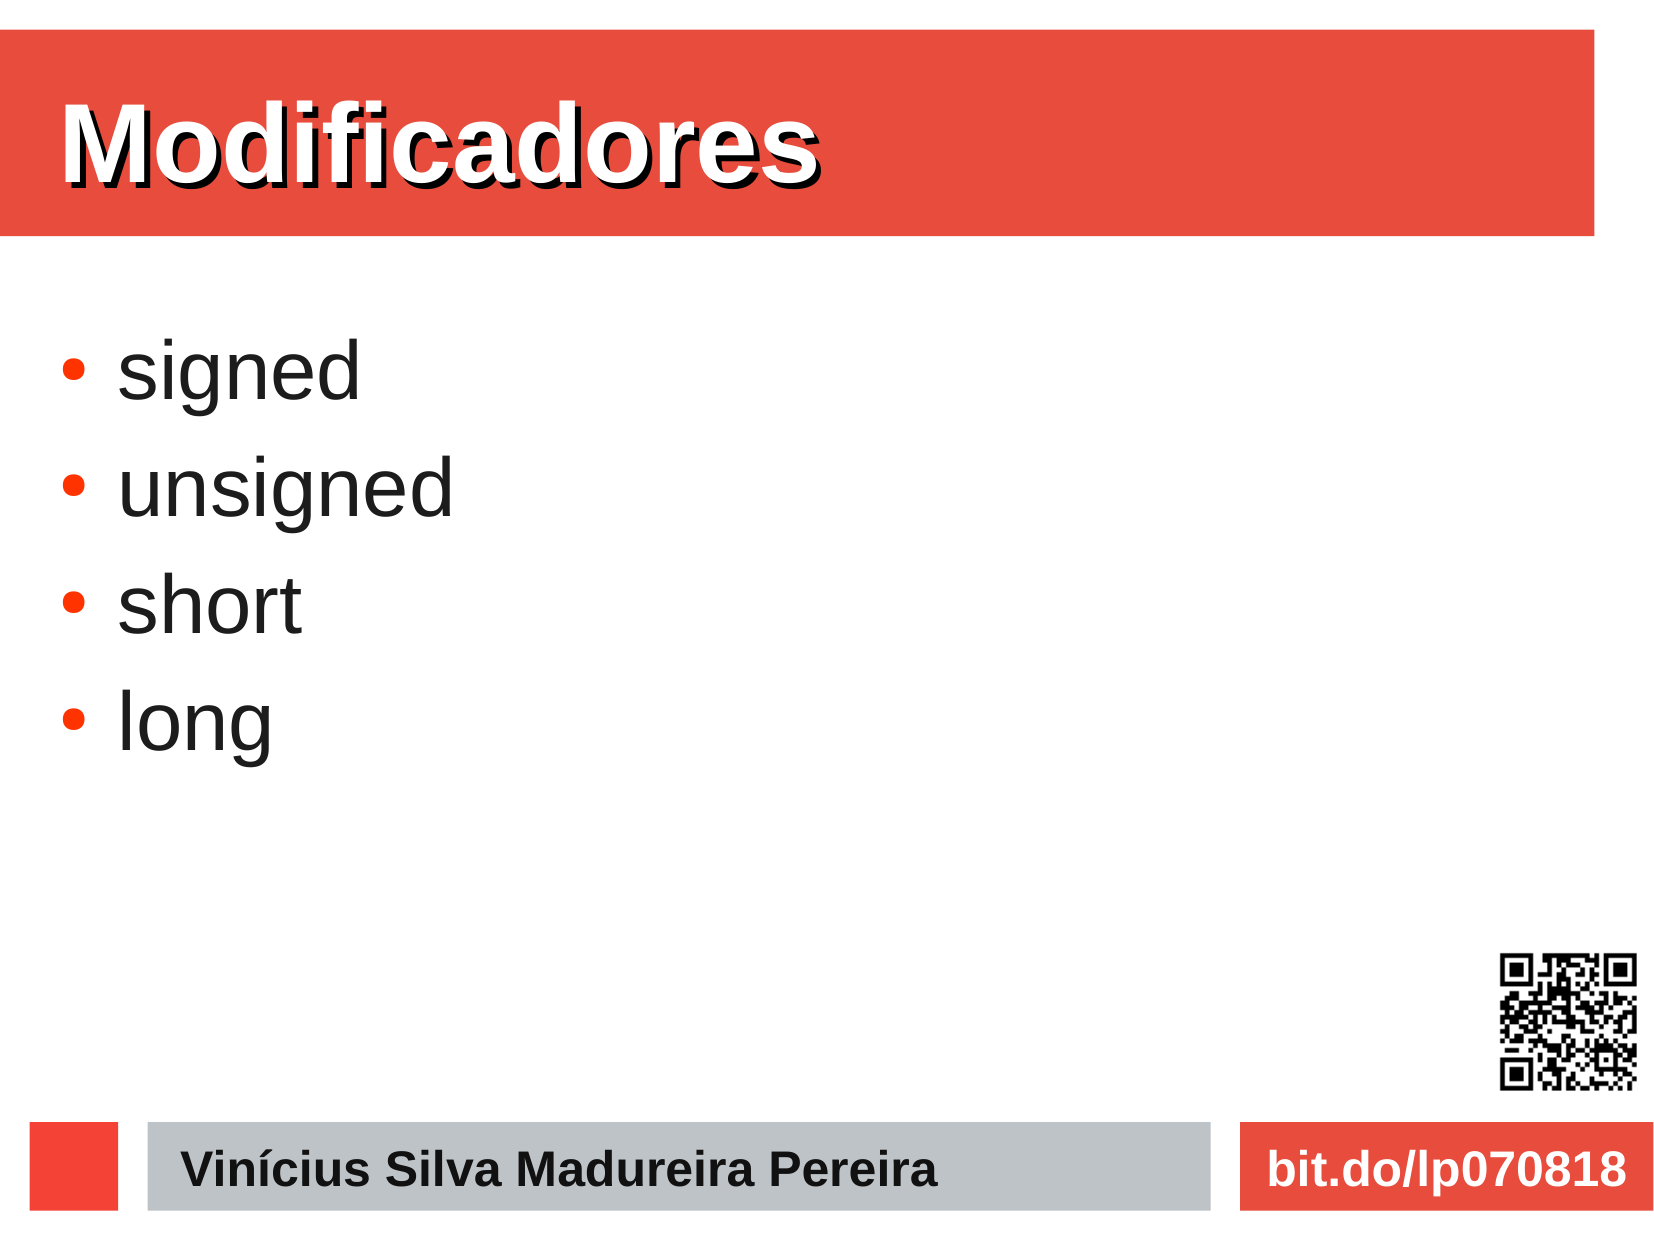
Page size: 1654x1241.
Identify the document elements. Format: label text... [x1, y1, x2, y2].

text_box Vinícius Silva Madureira Pereira [165, 1133, 1170, 1205]
list signed unsigned short long [59, 324, 1565, 1093]
text_box bit.do/lp070818 [1228, 1133, 1654, 1205]
picture [1491, 944, 1648, 1102]
title Modificadores [59, 59, 1595, 207]
